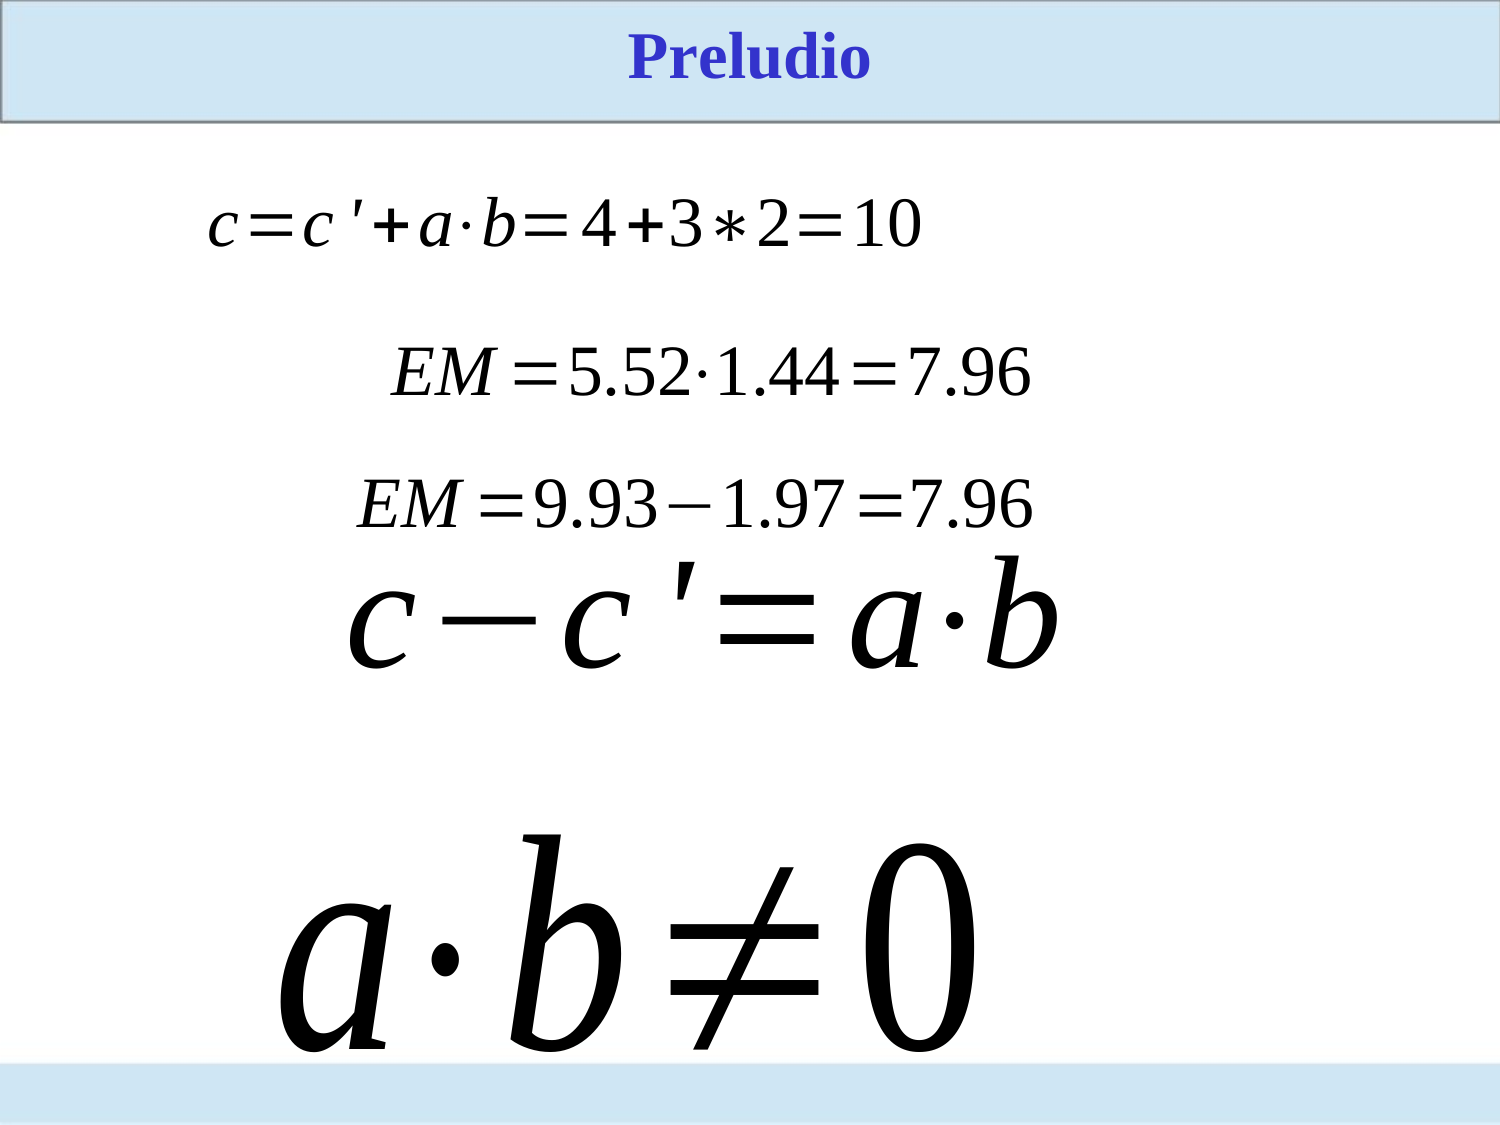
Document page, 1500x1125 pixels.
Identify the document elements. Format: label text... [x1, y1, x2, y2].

title Preludio [112, 0, 1388, 113]
chart [371, 331, 1051, 413]
chart [187, 183, 942, 263]
chart [300, 463, 1107, 706]
chart [202, 774, 1048, 1122]
picture [0, 0, 1500, 1125]
